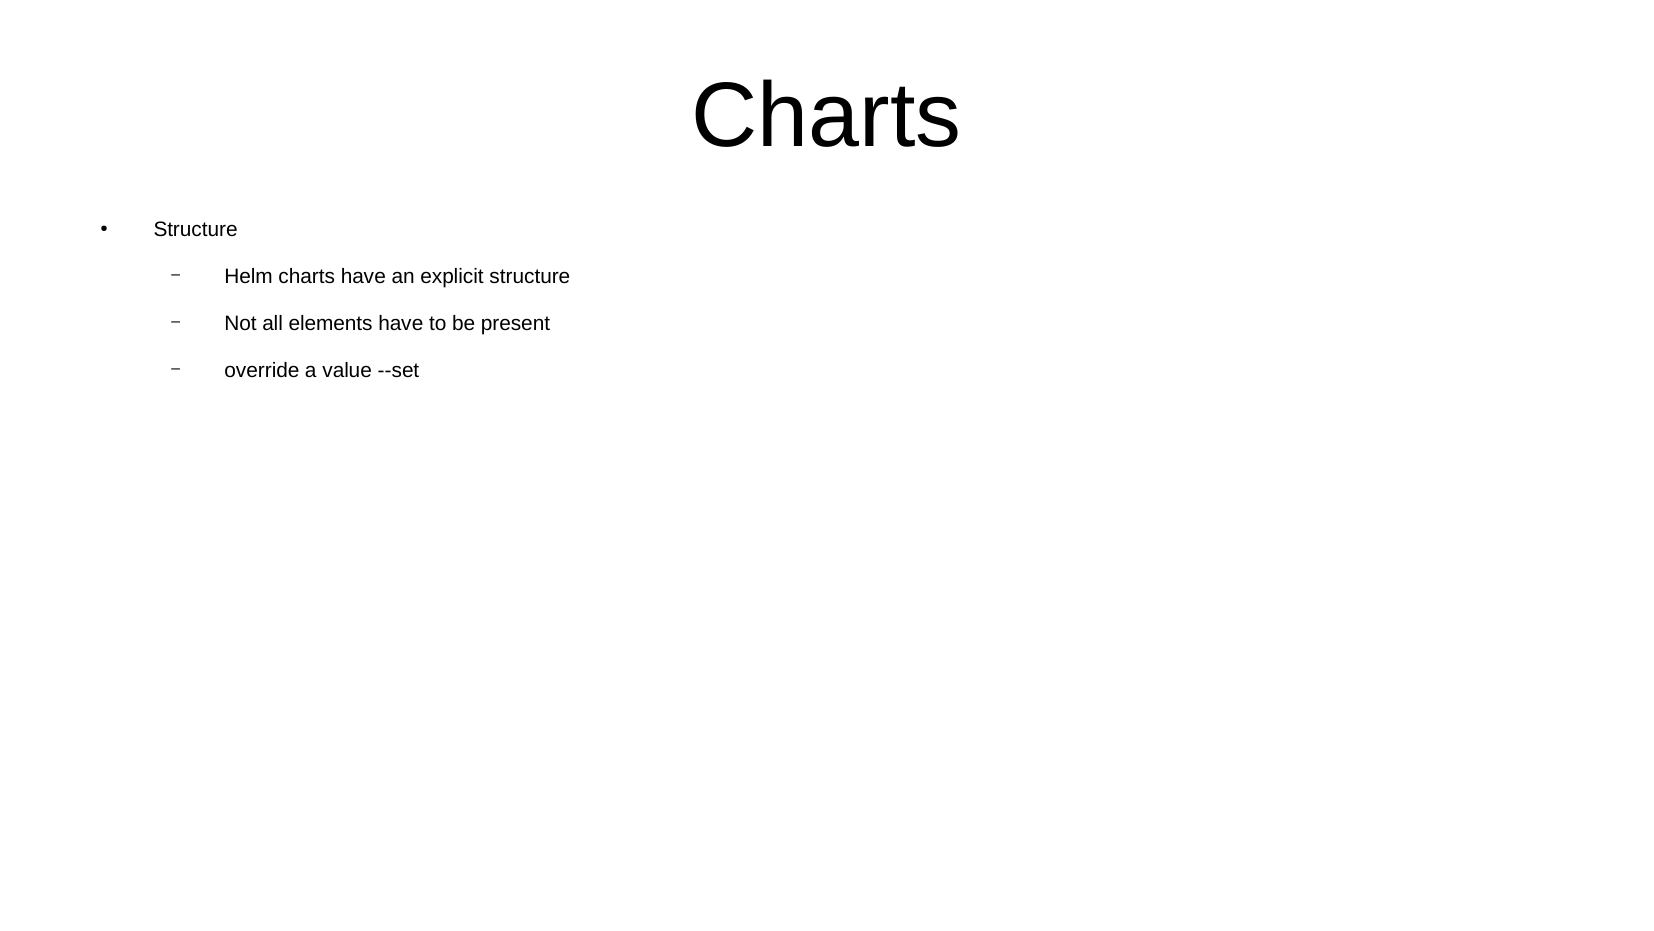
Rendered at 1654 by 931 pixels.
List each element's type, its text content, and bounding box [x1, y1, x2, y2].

list Structure Helm charts have an explicit structure Not all elements have to be present override a value --set [82, 217, 1571, 916]
title Charts [82, 37, 1571, 193]
